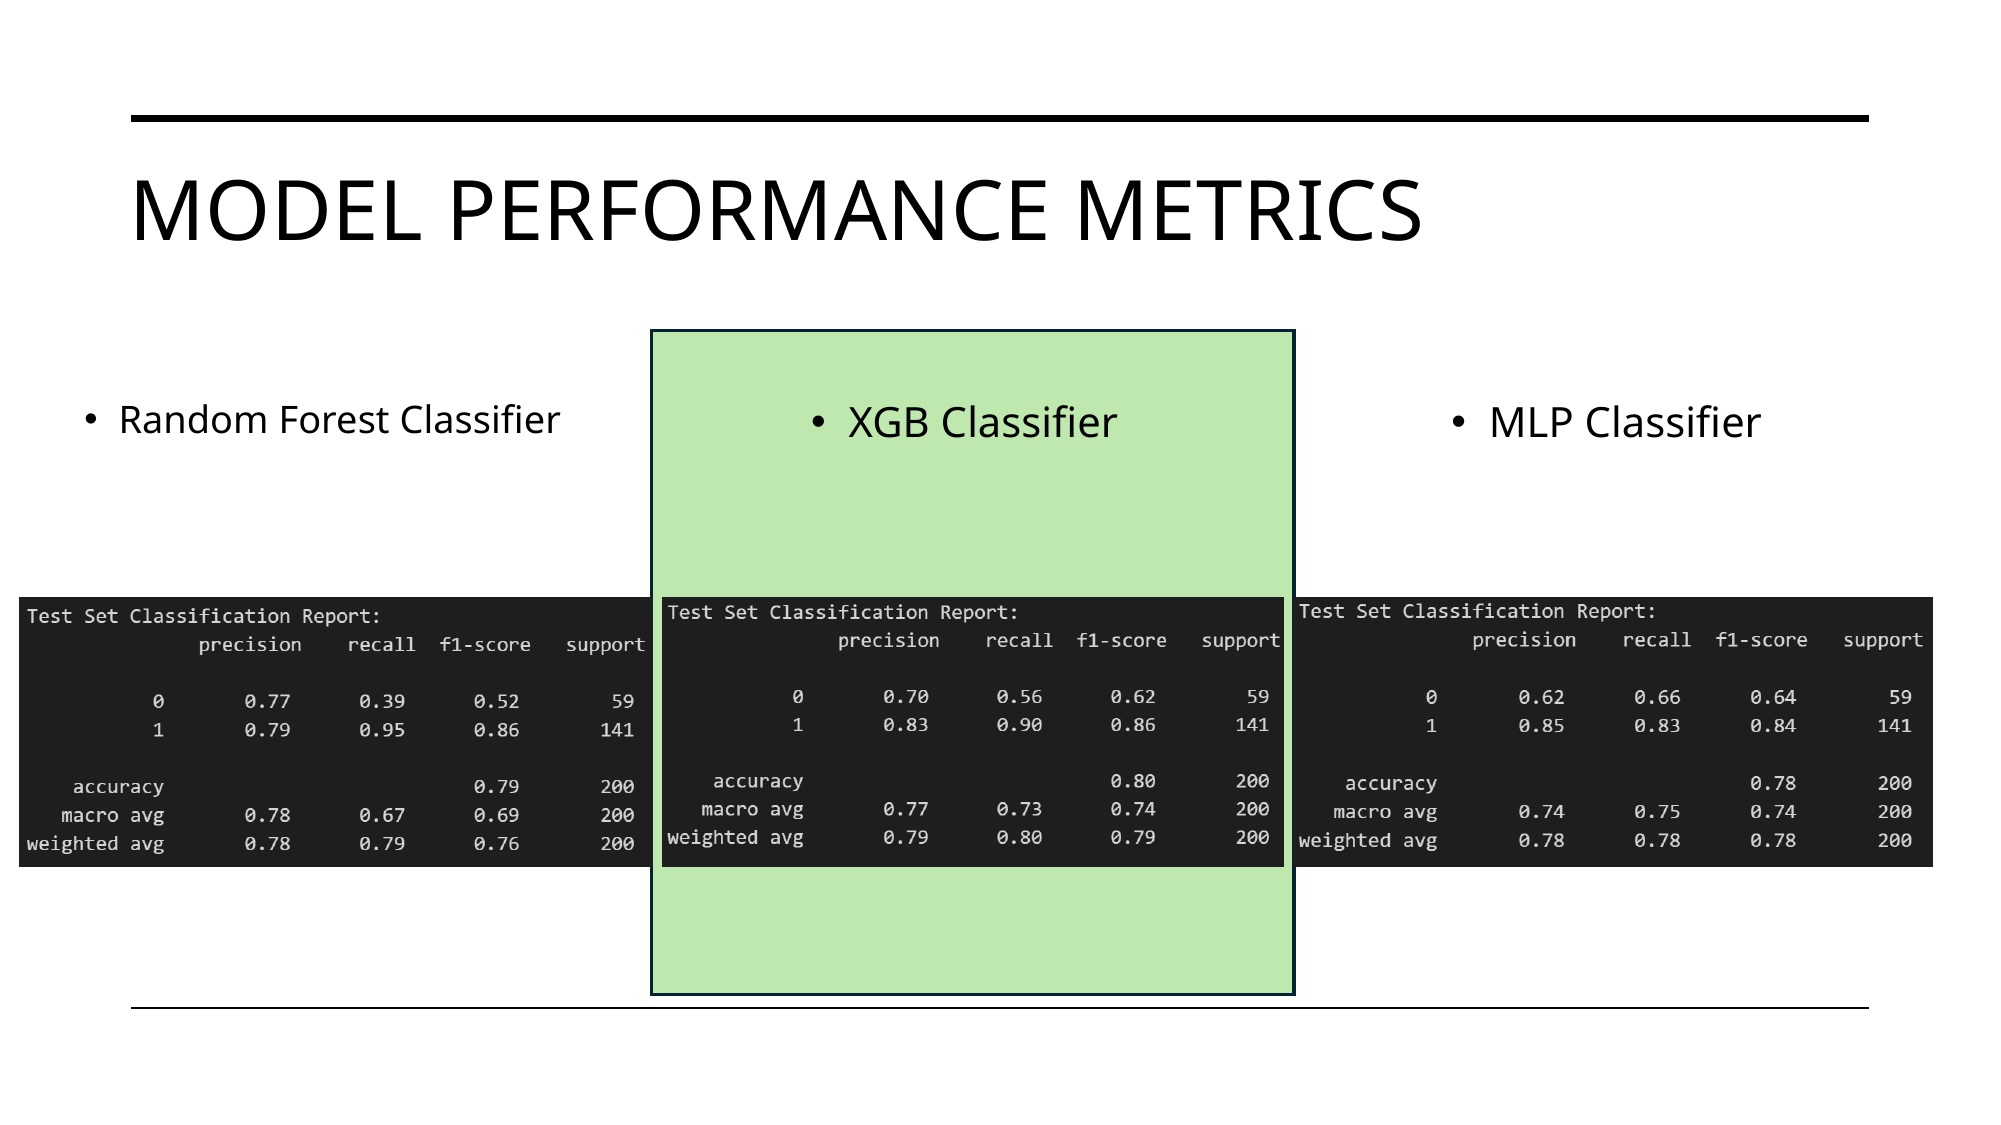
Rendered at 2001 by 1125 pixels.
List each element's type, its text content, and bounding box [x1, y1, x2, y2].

text_box XGB Classifier [796, 383, 1150, 461]
title Model performance metrics [114, 149, 1869, 365]
picture [662, 597, 1284, 867]
list Random Forest Classifier [69, 383, 602, 461]
picture [1294, 597, 1933, 867]
text_box MLP Classifier [1436, 383, 1791, 461]
text_box [652, 365, 1294, 994]
picture [19, 597, 651, 867]
